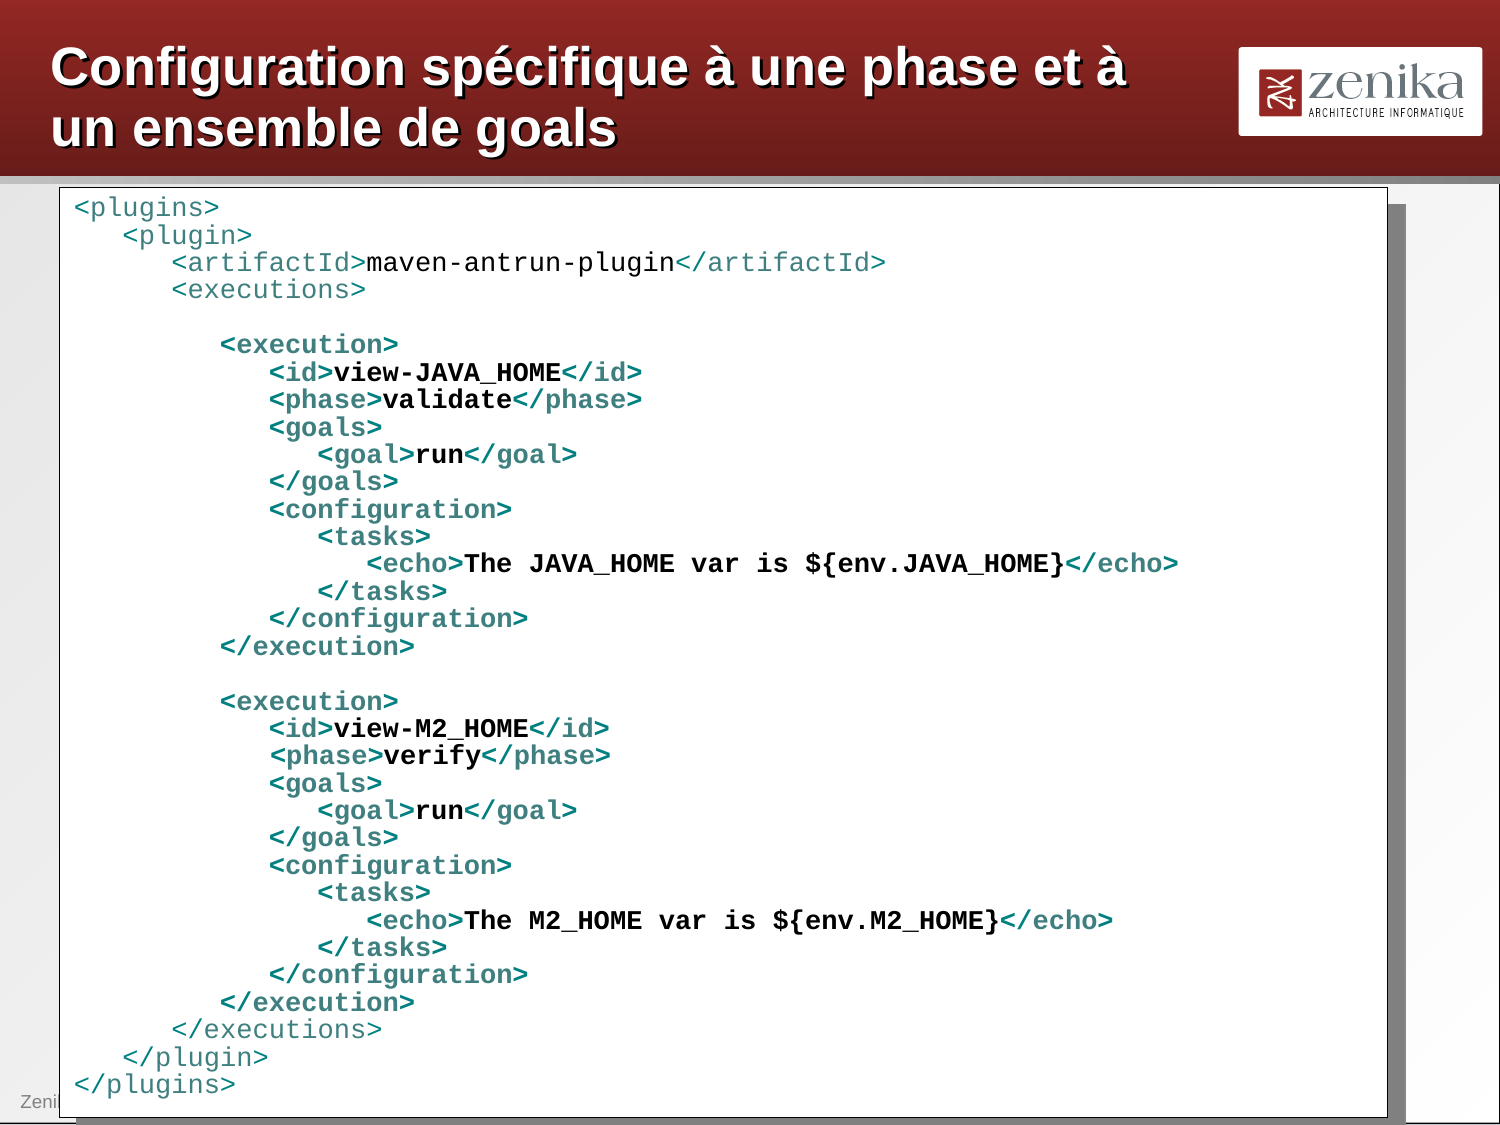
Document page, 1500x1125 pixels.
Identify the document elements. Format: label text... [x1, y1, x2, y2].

title Configuration spécifique à une phase et à un ensemble de goals [50, 15, 1206, 180]
picture [1257, 58, 1464, 125]
text_box <plugins> <plugin> <artifactId>maven-antrun-plugin</artifactId> <executions> <execution> <id>view-JAVA_HOME</id> <phase>validate</phase> <goals> <goal>run</goal> </goals> <configuration> <tasks> <echo>The JAVA_HOME var is ${env.JAVA_HOME}</echo> </tasks> </configuration> </execution> <execution> <id>view-M2_HOME</id> <phase>verify</phase> <goals> <goal>run</goal> </goals> <configuration> <tasks> <echo>The M2_HOME var is ${env.M2_HOME}</echo> </tasks> </configuration> </execution> </executions> </plugin> </plugins> [59, 187, 1388, 1118]
